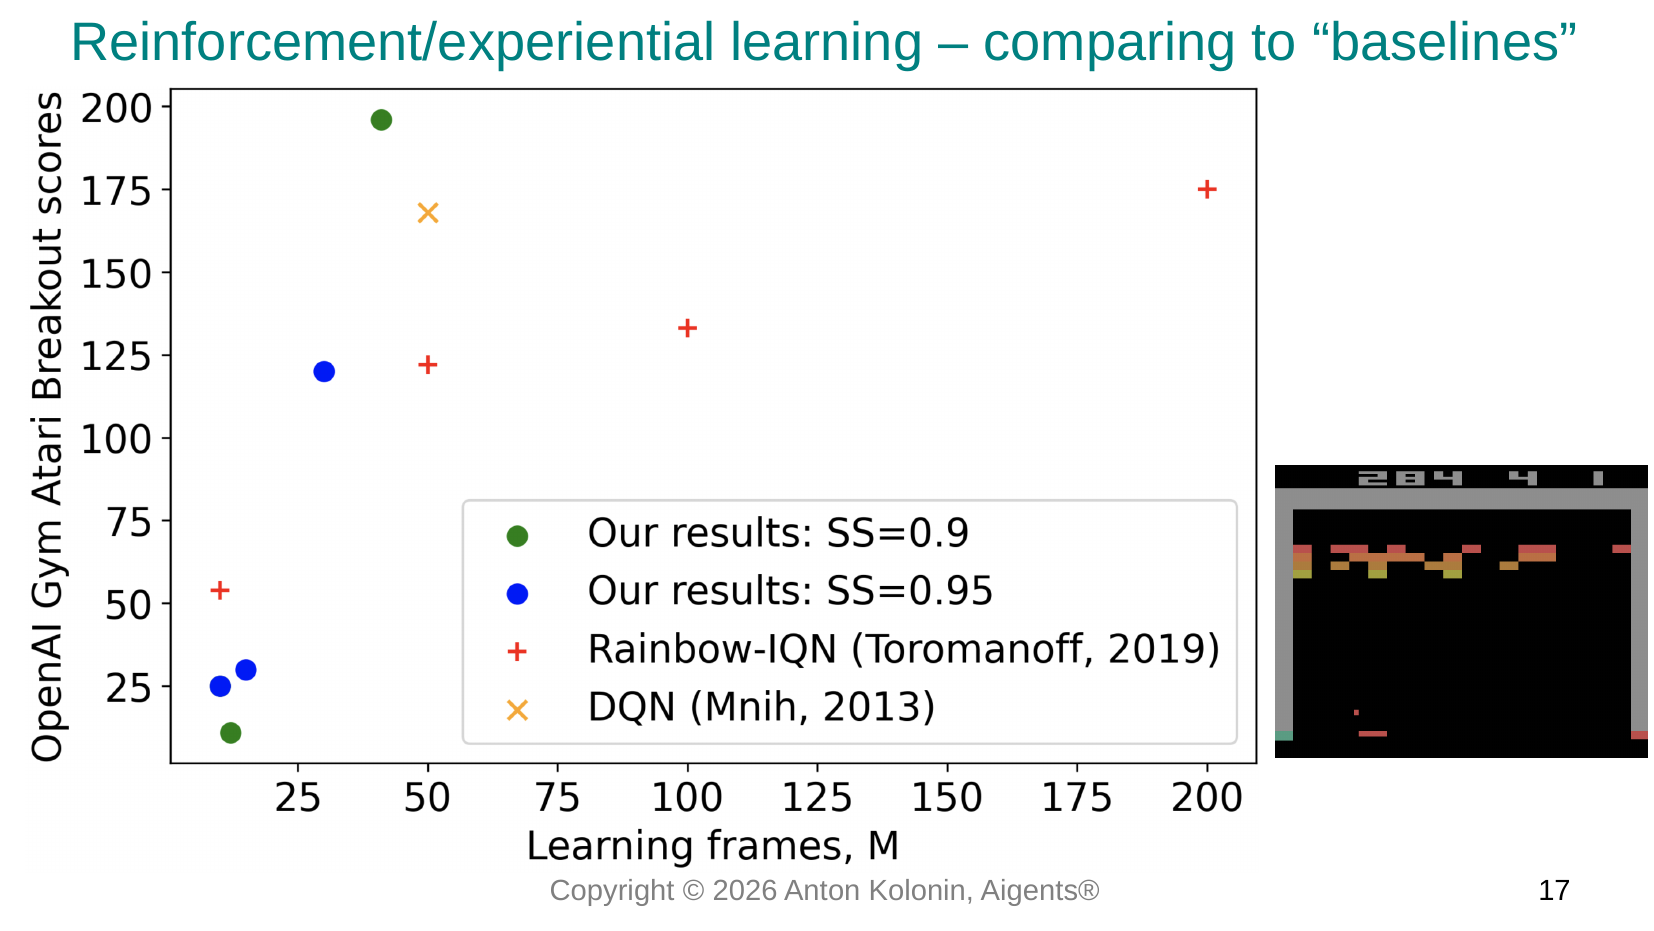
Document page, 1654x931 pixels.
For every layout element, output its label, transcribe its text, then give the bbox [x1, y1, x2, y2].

picture [1275, 465, 1648, 758]
text_box Reinforcement/experiential learning – comparing to “baselines” [0, 2, 1651, 82]
picture [25, 86, 1259, 873]
